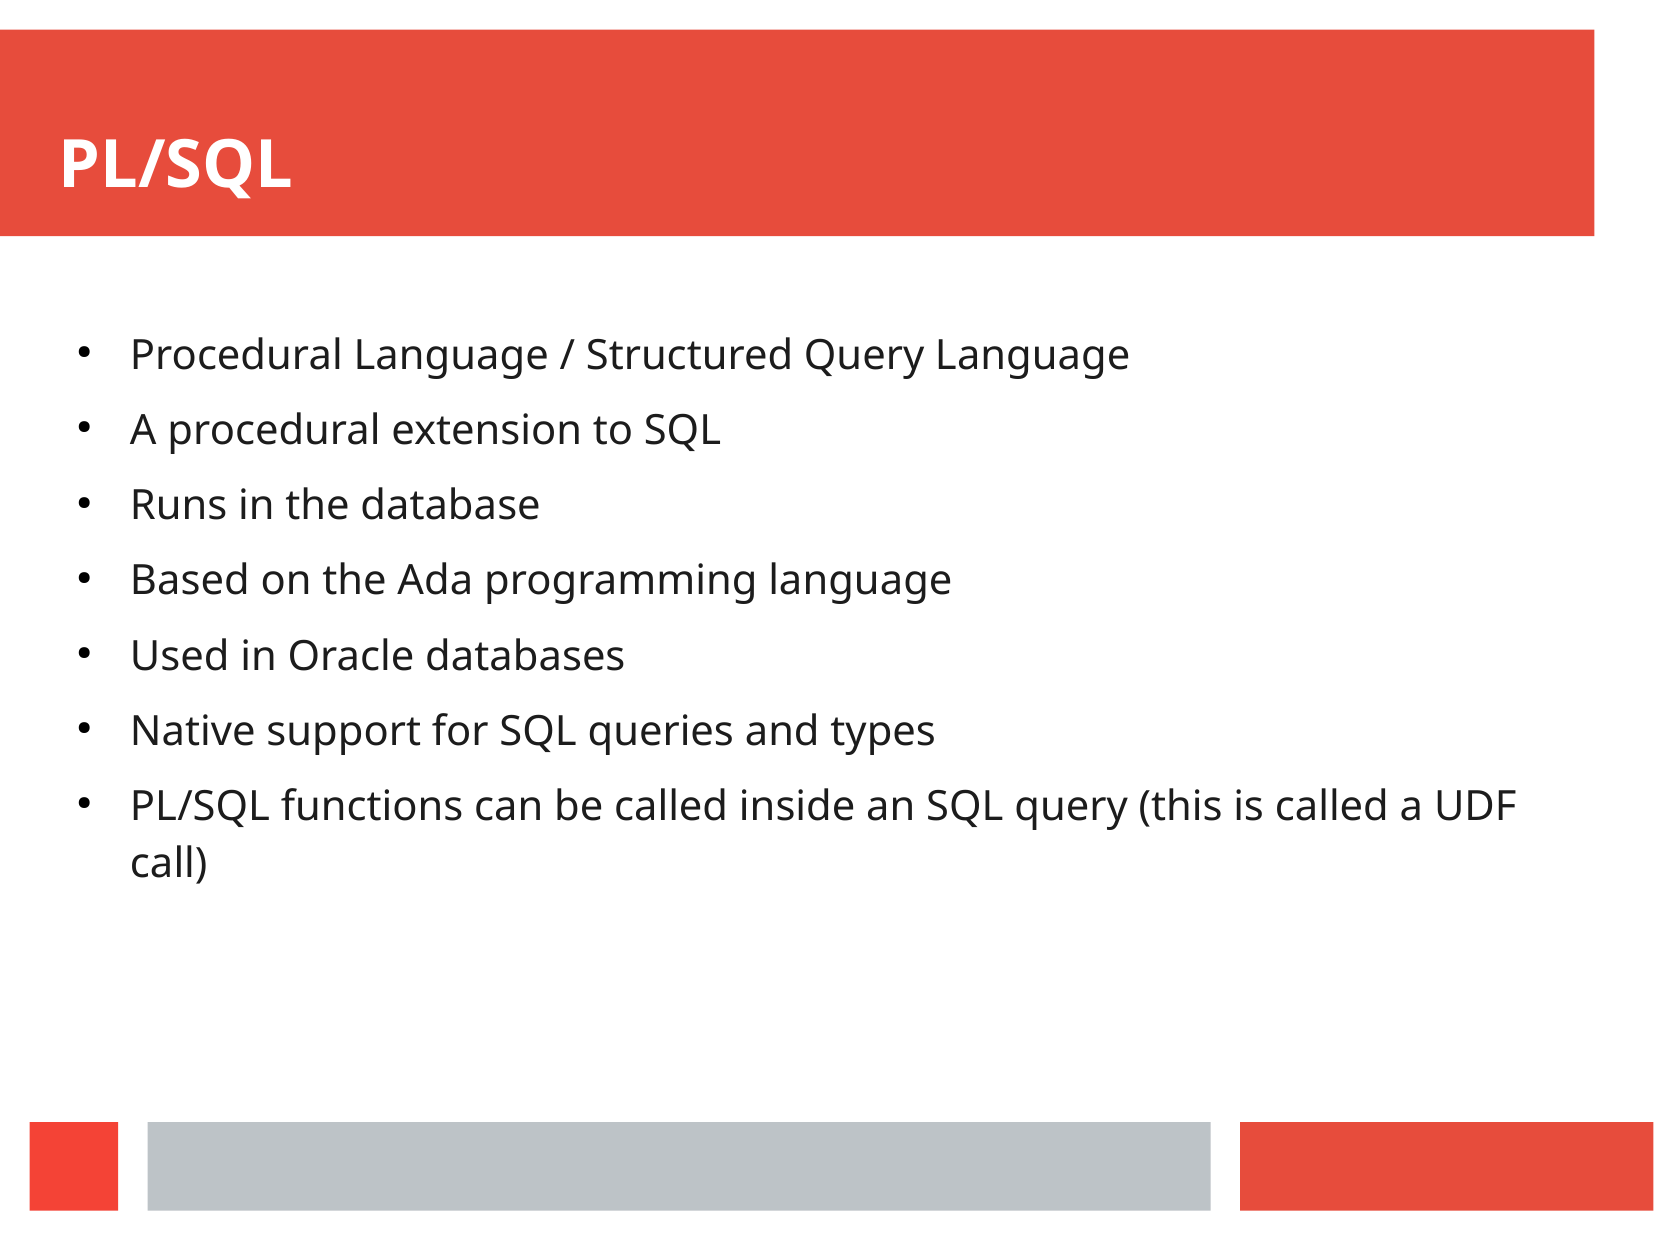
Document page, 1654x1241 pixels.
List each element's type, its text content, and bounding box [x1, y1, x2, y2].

list Procedural Language / Structured Query Language A procedural extension to SQL Runs in the database Based on the Ada programming language Used in Oracle databases Native support for SQL queries and types PL/SQL functions can be called inside an SQL query (this is called a UDF call) [59, 324, 1565, 1093]
title PL/SQL [59, 59, 1595, 207]
